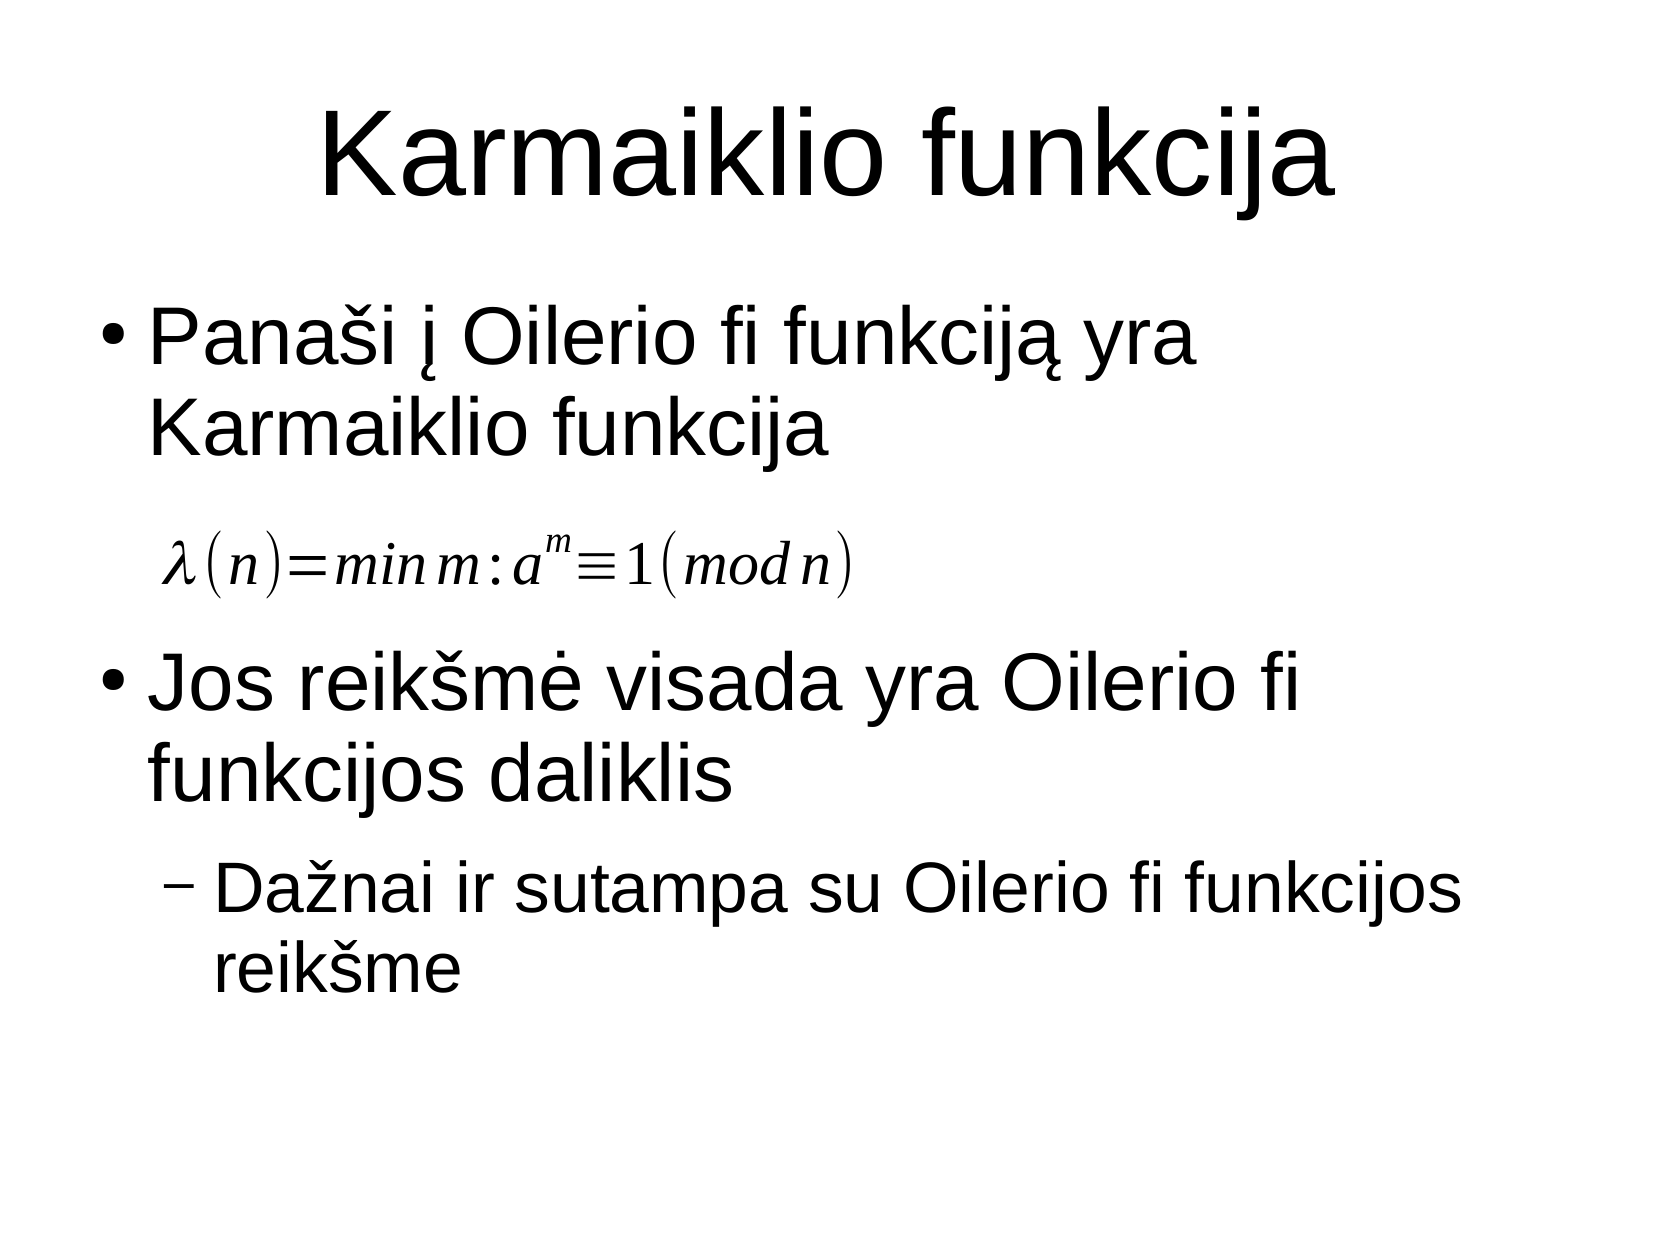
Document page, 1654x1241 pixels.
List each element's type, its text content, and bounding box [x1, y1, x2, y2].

chart [152, 520, 863, 603]
list Panaši į Oilerio fi funkciją yra Karmaiklio funkcija Jos reikšmė visada yra Oilerio fi funkcijos daliklis Dažnai ir sutampa su Oilerio fi funkcijos reikšme [82, 290, 1571, 1010]
title Karmaiklio funkcija [82, 49, 1571, 257]
